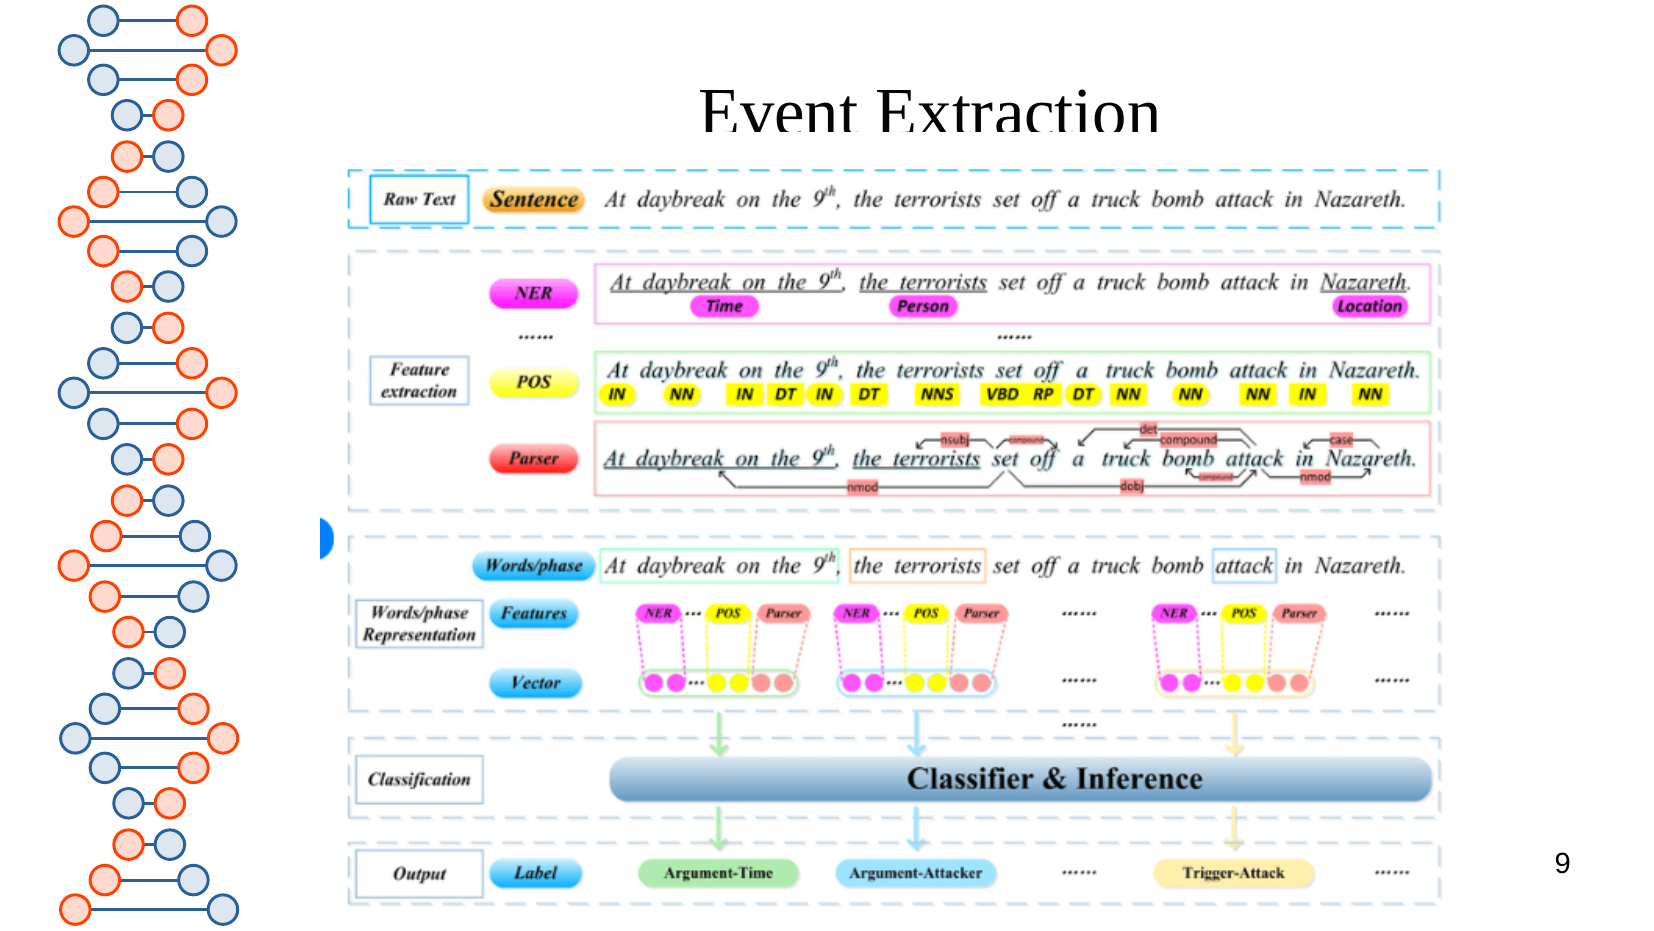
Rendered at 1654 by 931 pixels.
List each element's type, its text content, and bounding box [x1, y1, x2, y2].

title Event Extraction [265, 35, 1595, 189]
picture [320, 132, 1447, 916]
